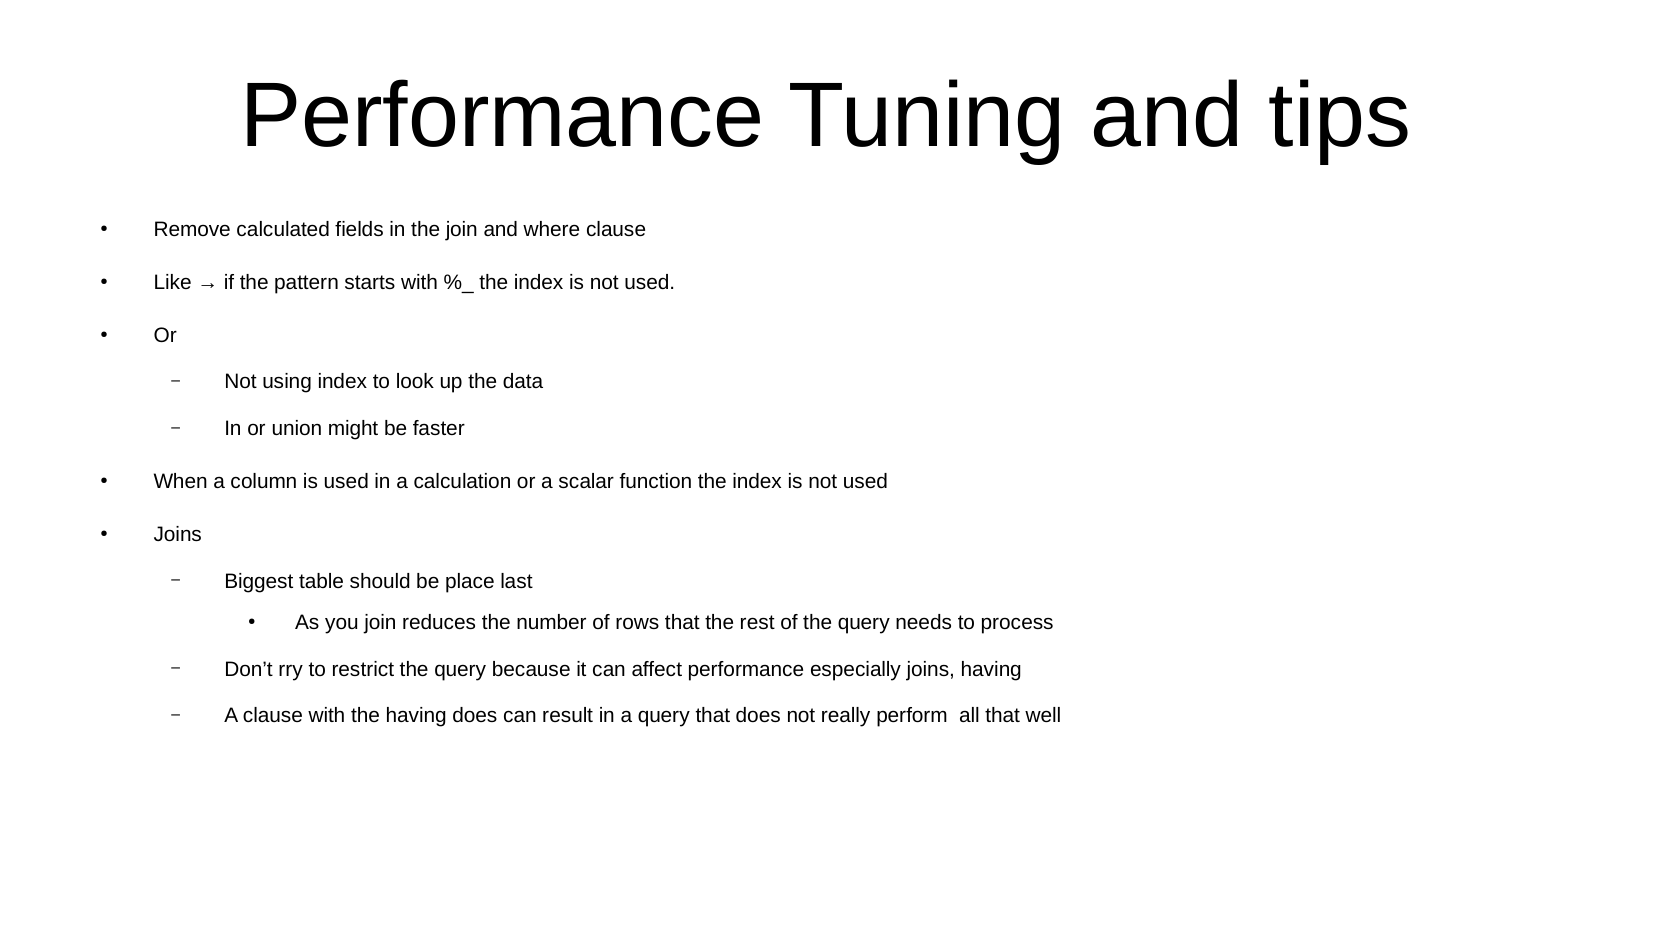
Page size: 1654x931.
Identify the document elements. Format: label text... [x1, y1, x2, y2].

title Performance Tuning and tips [82, 37, 1571, 193]
list Remove calculated fields in the join and where clause Like → if the pattern starts with %_ the index is not used. Or Not using index to look up the data In or union might be faster When a column is used in a calculation or a scalar function the index is not used Joins Biggest table should be place last As you join reduces the number of rows that the rest of the query needs to process Don’t rry to restrict the query because it can affect performance especially joins, having A clause with the having does can result in a query that does not really perform all that well [82, 217, 1571, 758]
